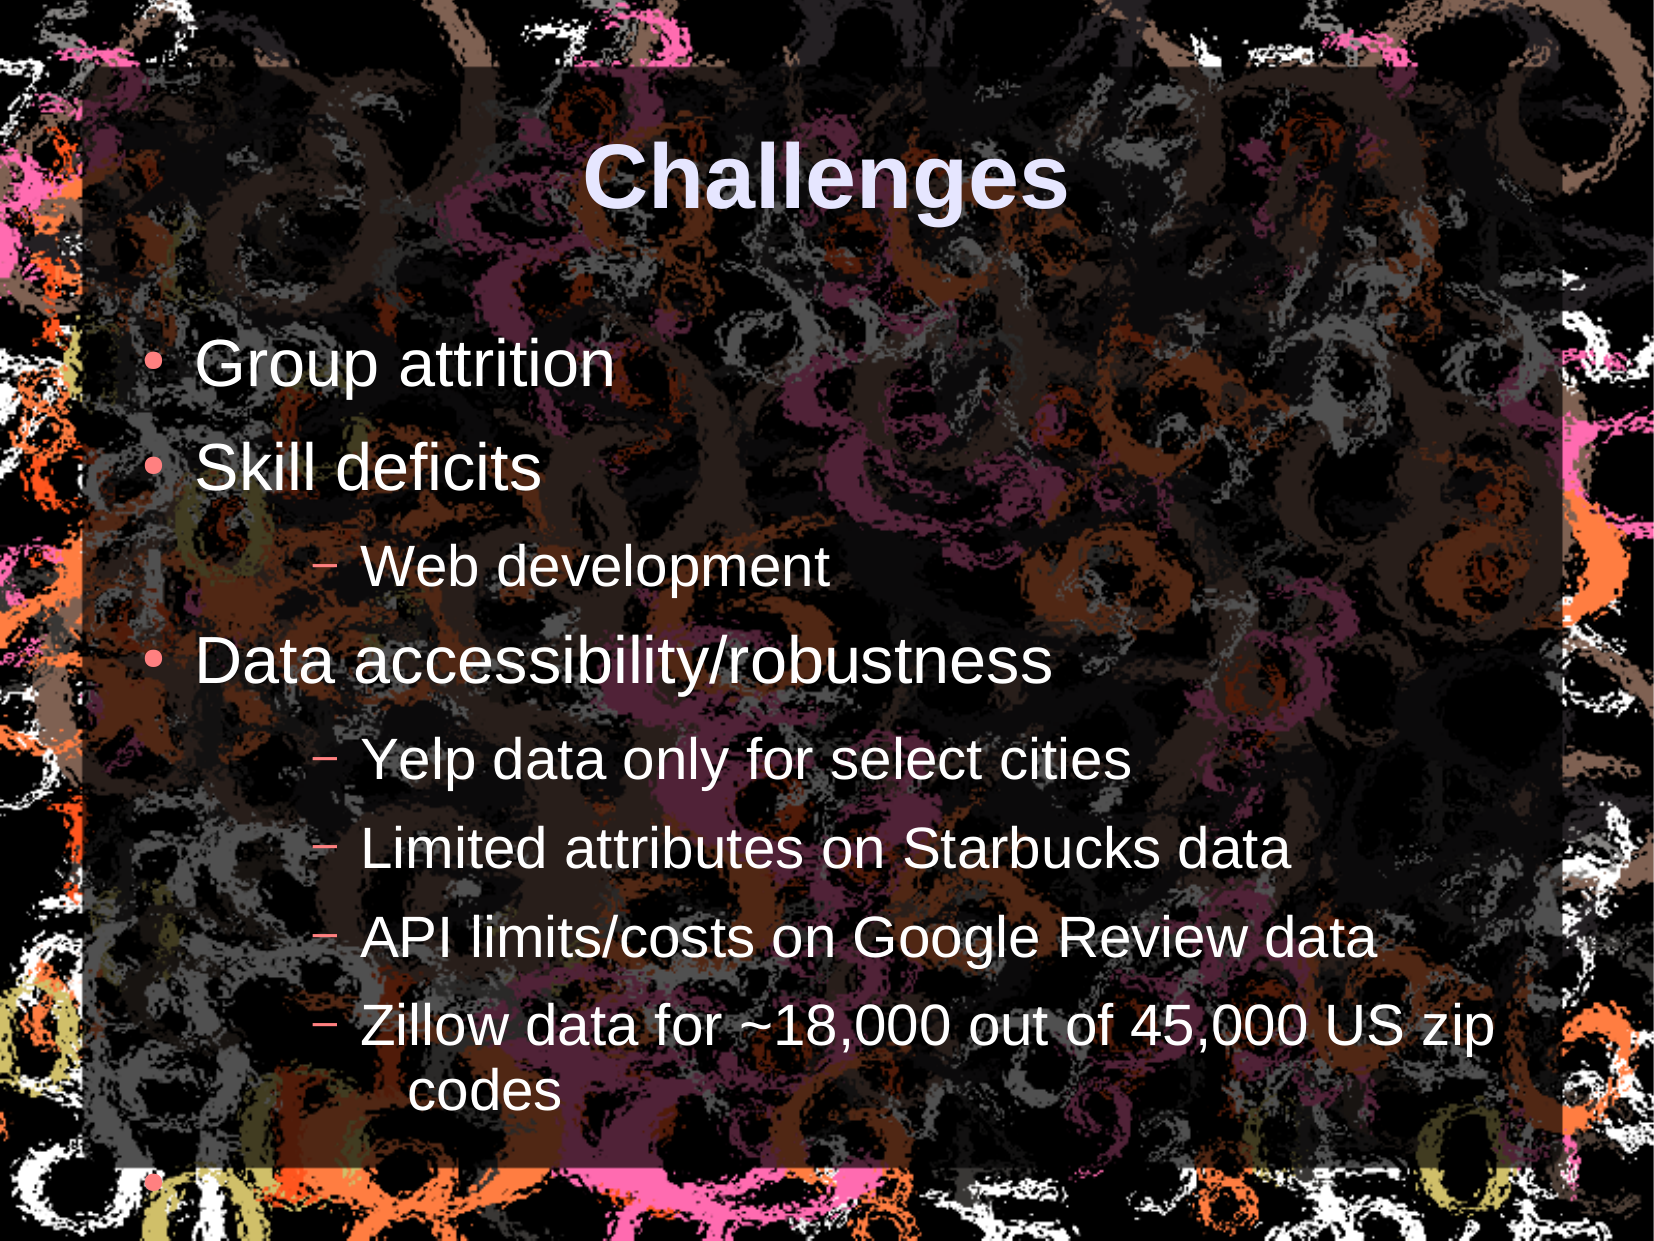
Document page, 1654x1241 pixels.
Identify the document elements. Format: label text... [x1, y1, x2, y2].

list Group attrition Skill deficits Web development Data accessibility/robustness Yelp data only for select cities Limited attributes on Starbucks data API limits/costs on Google Review data Zillow data for ~18,000 out of 45,000 US zip codes [124, 325, 1518, 1241]
picture [0, 0, 1654, 1241]
title Challenges [82, 73, 1571, 281]
